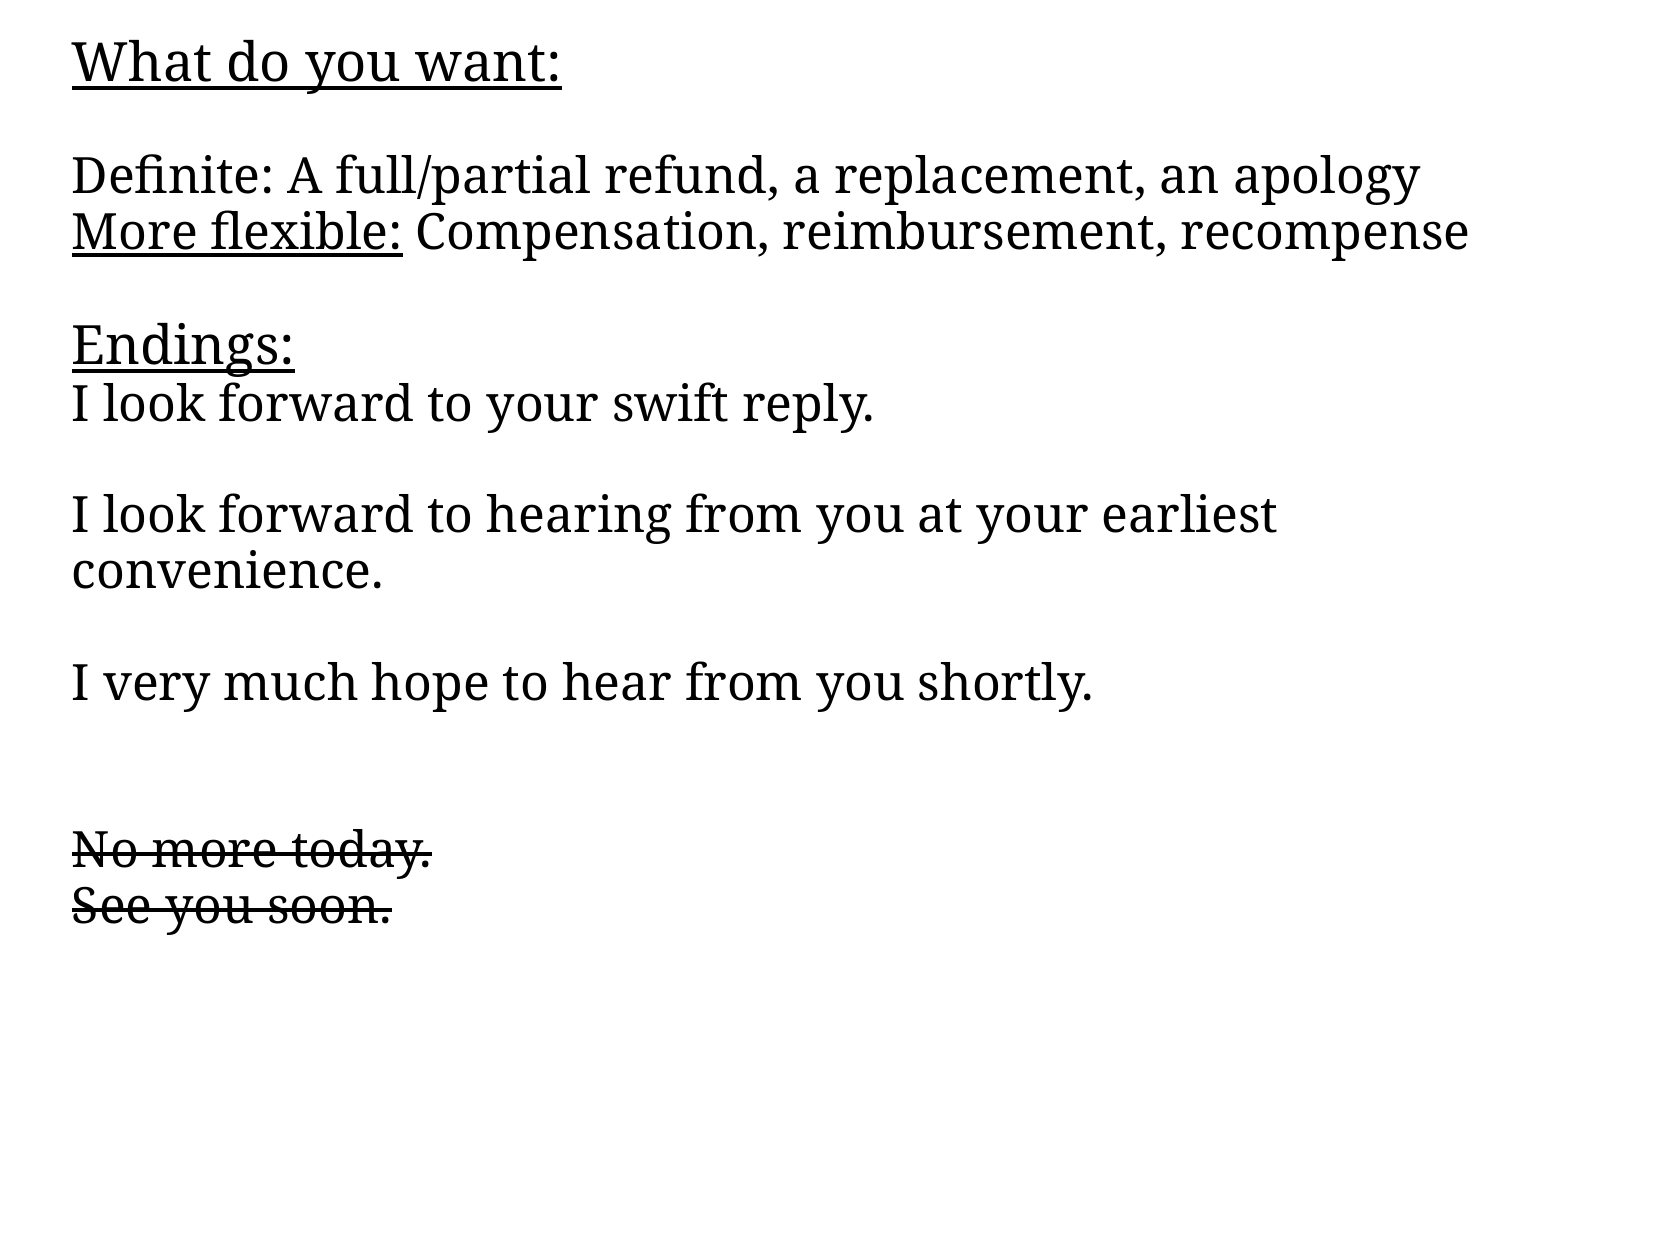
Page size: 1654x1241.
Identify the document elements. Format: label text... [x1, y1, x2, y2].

text_box What do you want: Definite: A full/partial refund, a replacement, an apology More flexible: Compensation, reimbursement, recompense Endings: I look forward to your swift reply. I look forward to hearing from you at your earliest convenience. I very much hope to hear from you shortly. No more today. See you soon. [71, 31, 1560, 1140]
